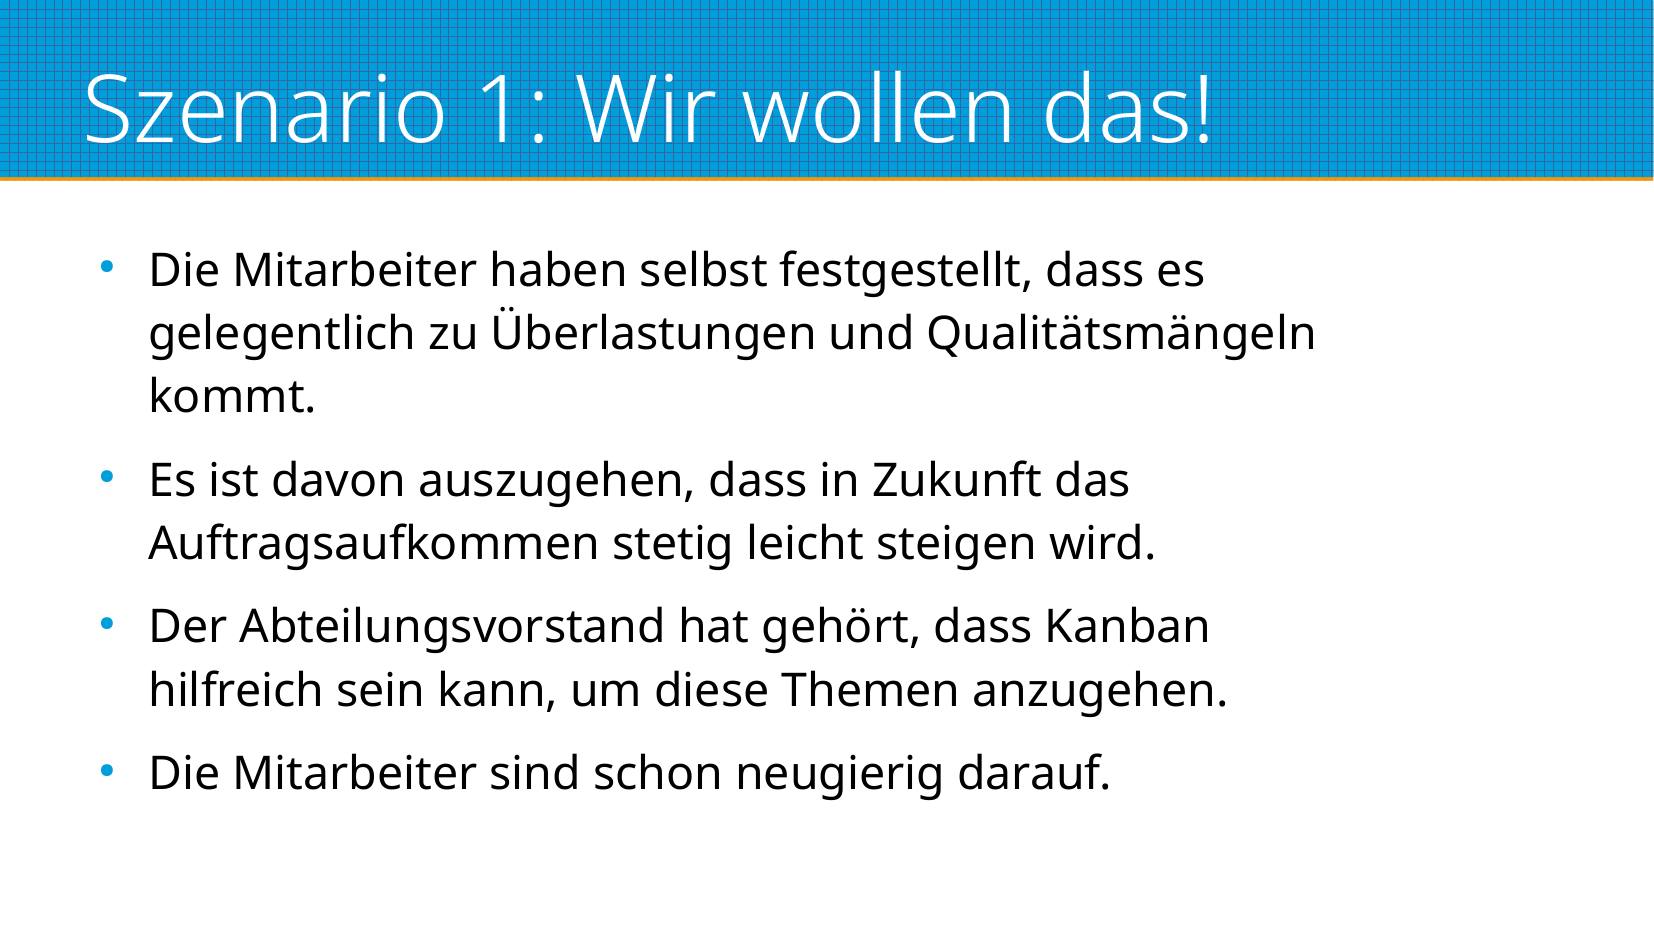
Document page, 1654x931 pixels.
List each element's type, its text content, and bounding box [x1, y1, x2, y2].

title Szenario 1: Wir wollen das! [82, 14, 1571, 171]
list Die Mitarbeiter haben selbst festgestellt, dass es gelegentlich zu Überlastungen und Qualitätsmängeln kommt. Es ist davon auszugehen, dass in Zukunft das Auftragsaufkommen stetig leicht steigen wird. Der Abteilungsvorstand hat gehört, dass Kanban hilfreich sein kann, um diese Themen anzugehen. Die Mitarbeiter sind schon neugierig darauf. [82, 236, 1329, 811]
